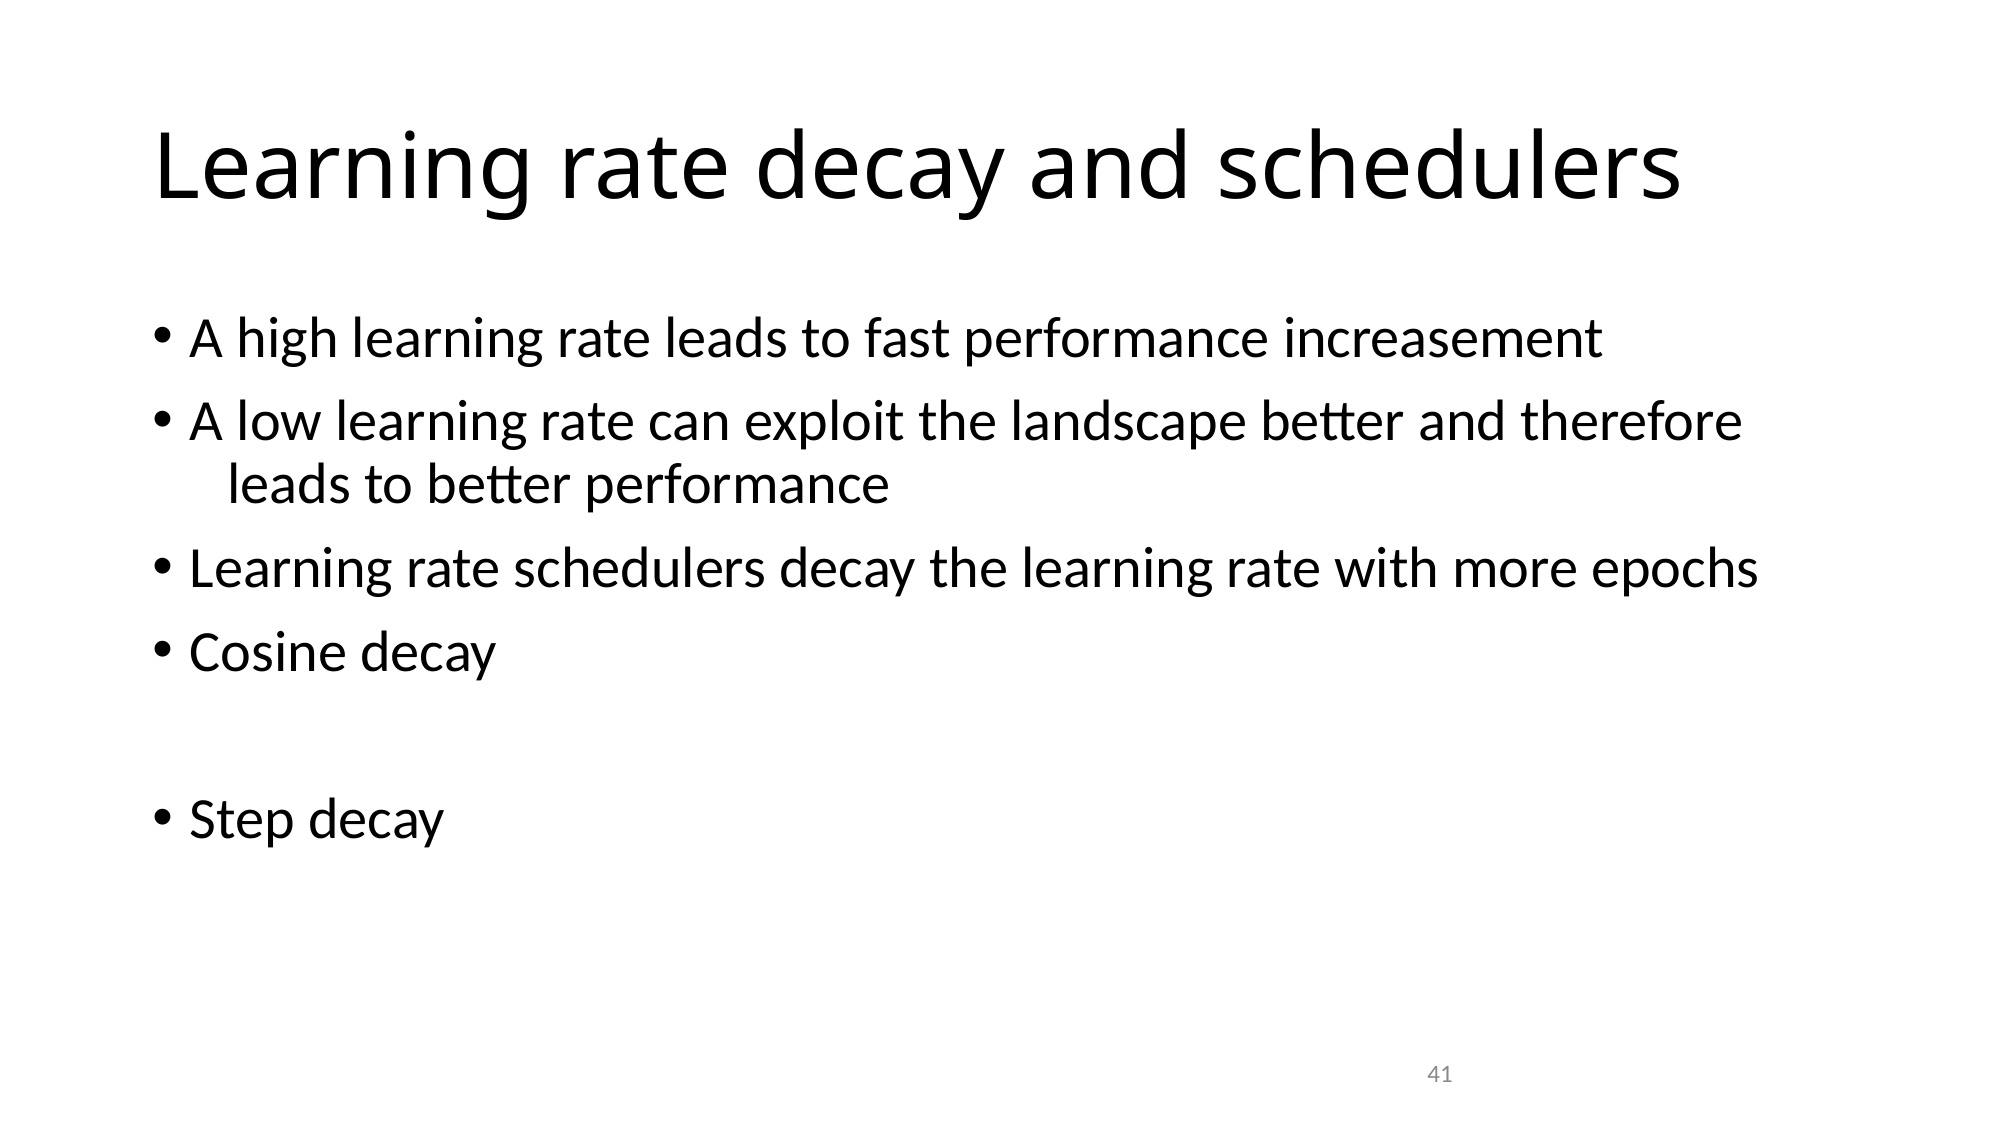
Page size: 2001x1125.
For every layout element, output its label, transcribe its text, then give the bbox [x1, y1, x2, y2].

title Learning rate decay and schedulers [137, 59, 1863, 278]
list A high learning rate leads to fast performance increasement A low learning rate can exploit the landscape better and therefore leads to better performance Learning rate schedulers decay the learning rate with more epochs Cosine decay Step decay [137, 299, 1863, 1014]
text_box [1412, 1042, 1863, 1103]
